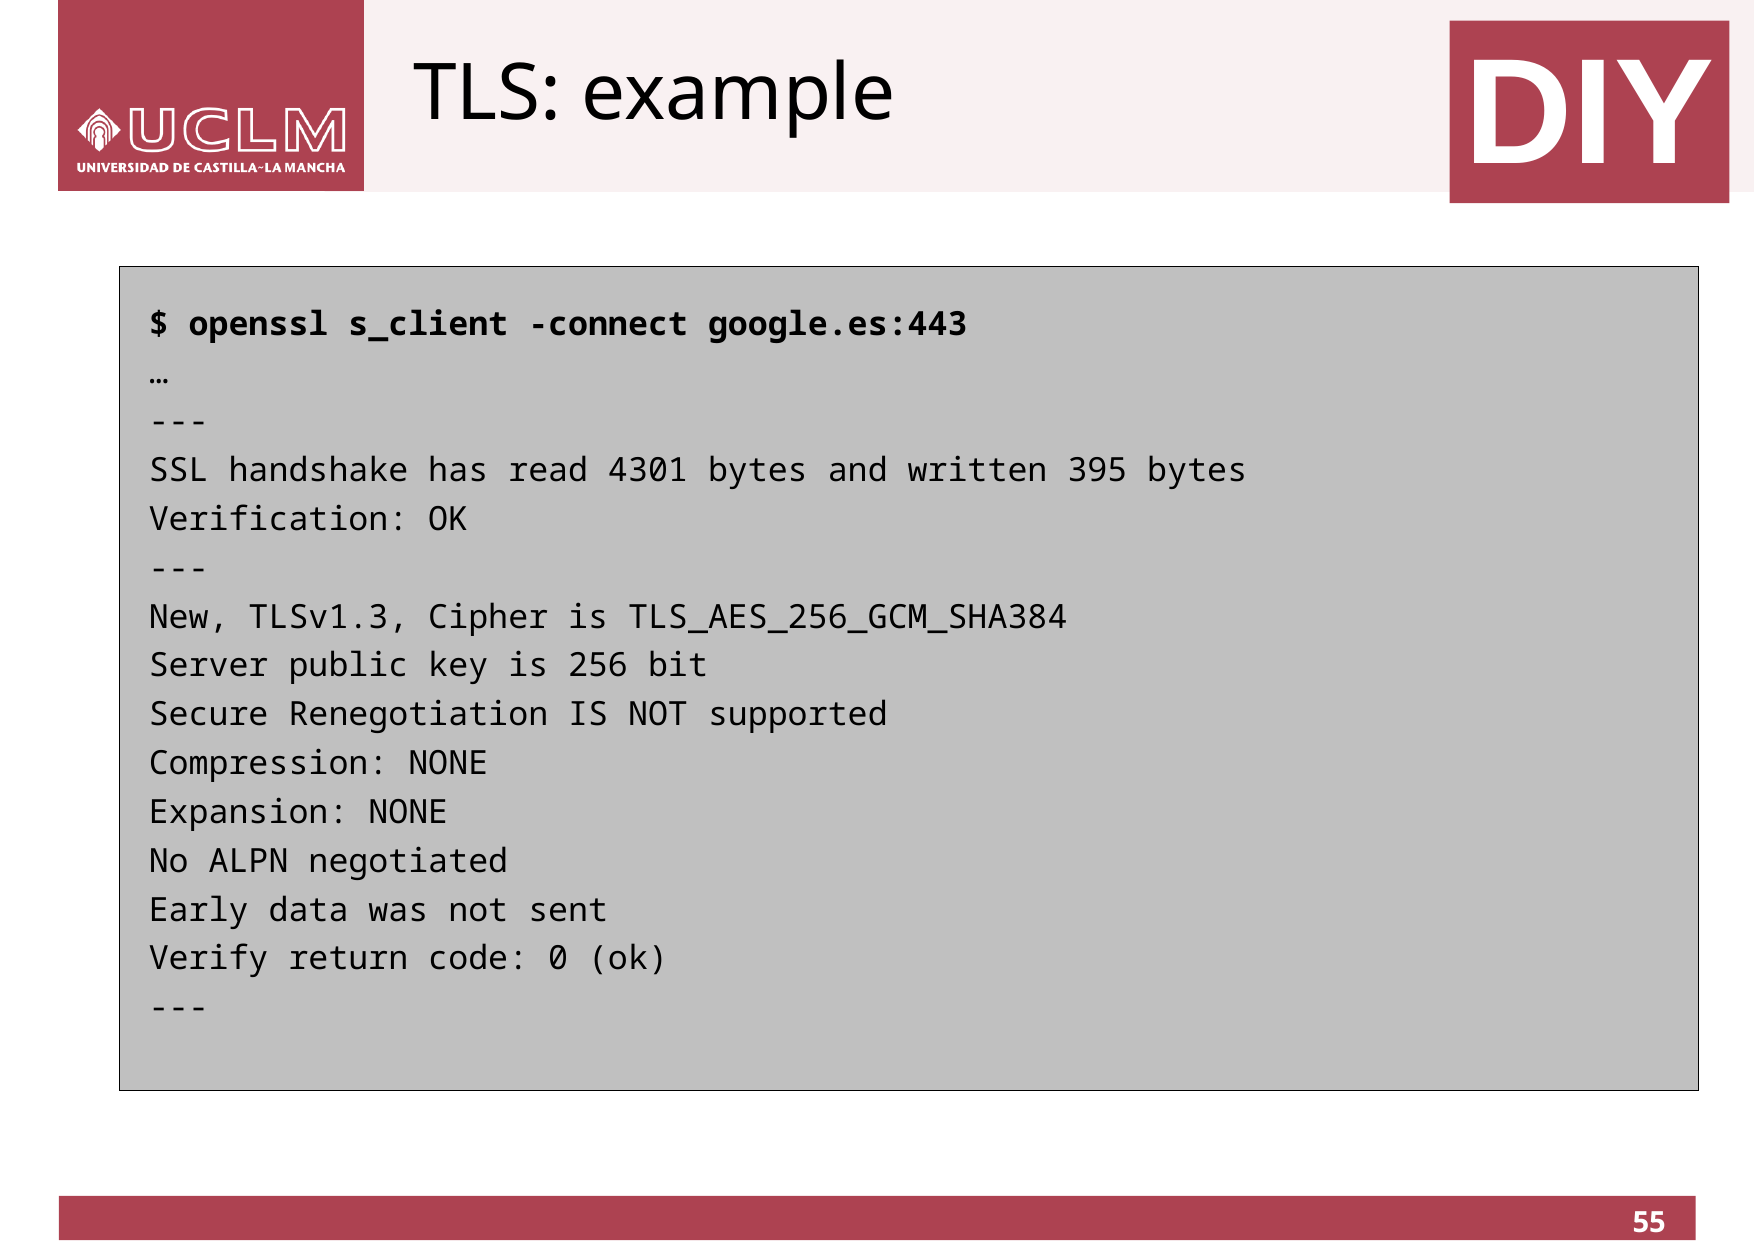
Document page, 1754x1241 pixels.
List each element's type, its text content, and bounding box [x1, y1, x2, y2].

text_box DIY [1449, 20, 1730, 204]
title TLS: example [413, 0, 1667, 198]
text_box $ openssl s_client -connect google.es:443 … --- SSL handshake has read 4301 bytes and written 395 bytes Verification: OK --- New, TLSv1.3, Cipher is TLS_AES_256_GCM_SHA384 Server public key is 256 bit Secure Renegotiation IS NOT supported Compression: NONE Expansion: NONE No ALPN negotiated Early data was not sent Verify return code: 0 (ok) --- [119, 266, 1699, 1091]
picture [58, 0, 364, 191]
